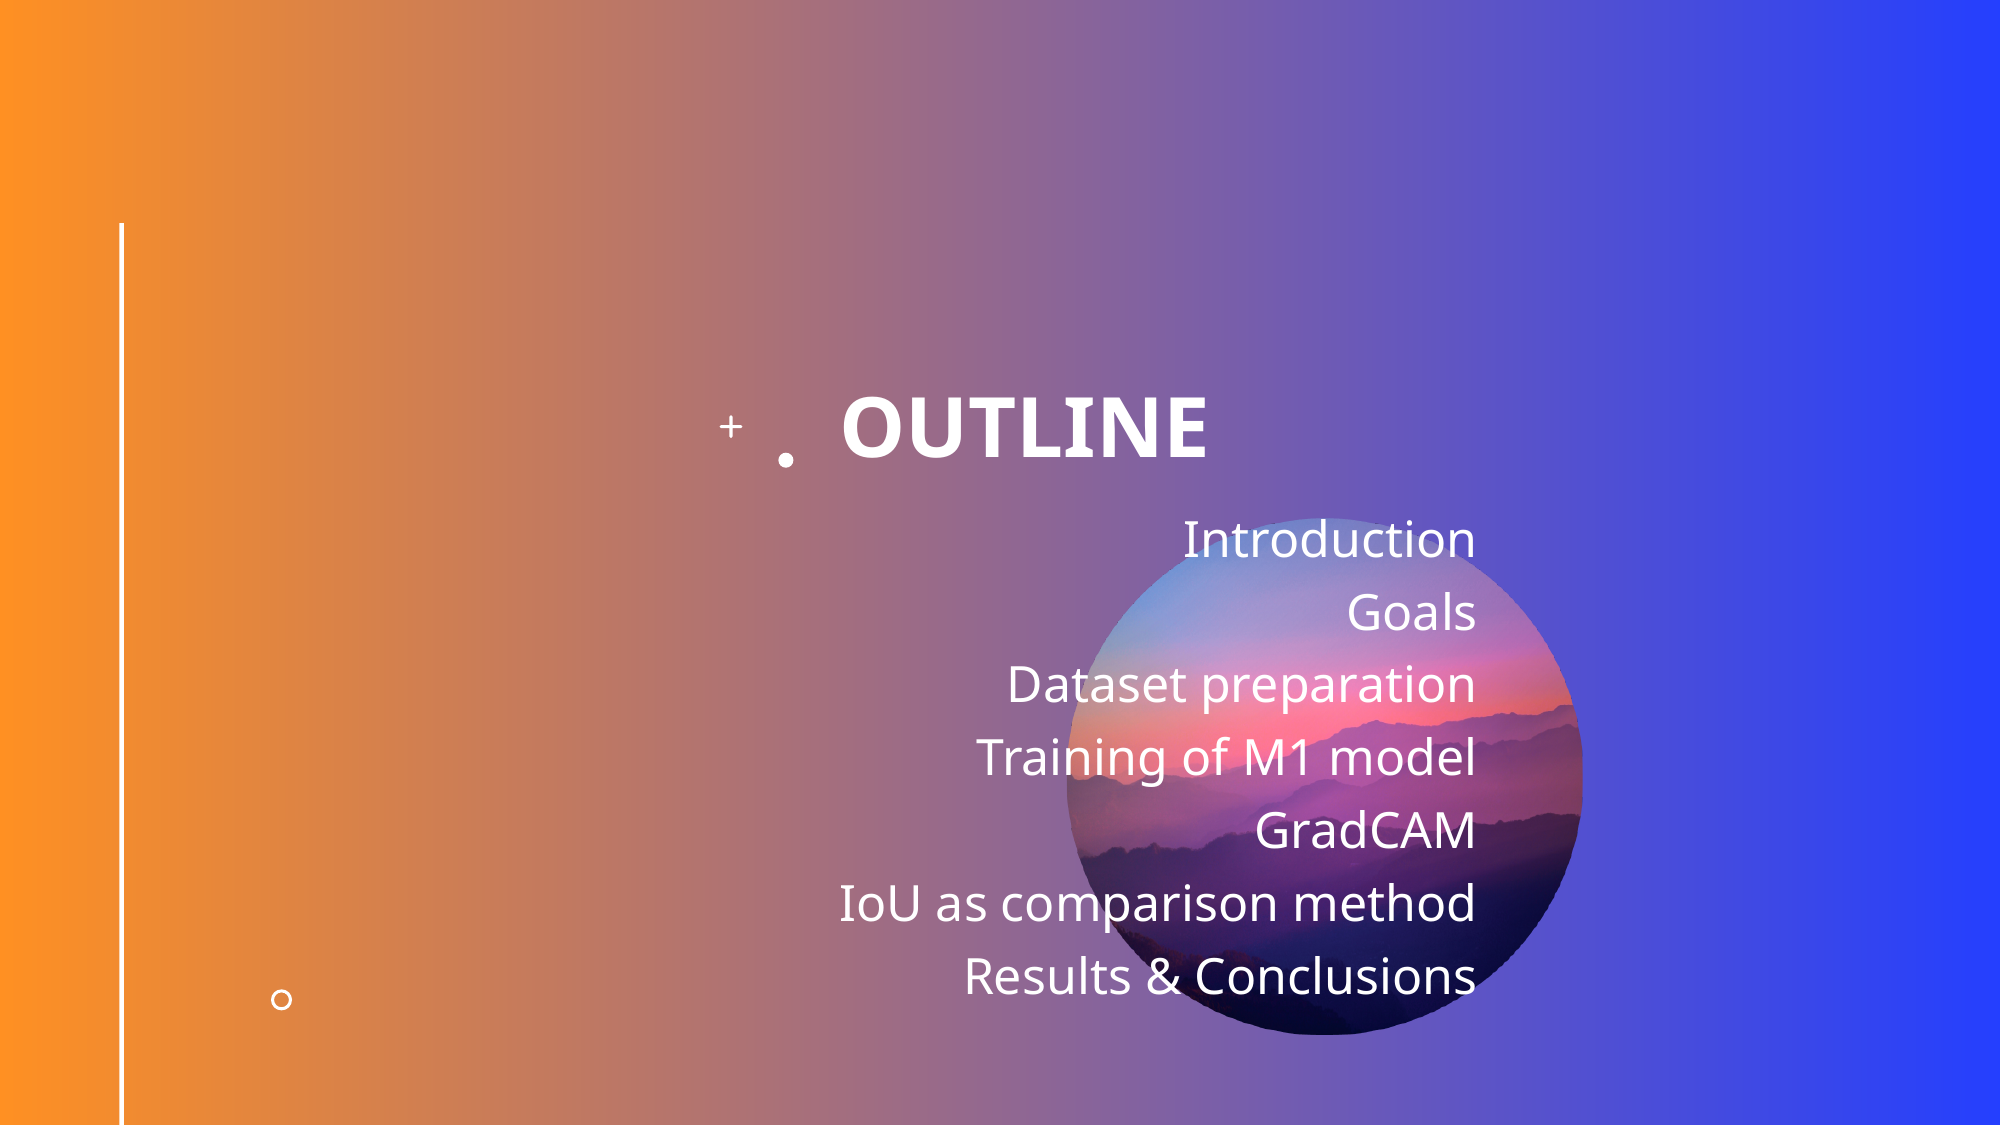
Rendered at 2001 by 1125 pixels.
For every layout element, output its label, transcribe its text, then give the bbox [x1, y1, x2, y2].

list Introduction Goals Dataset preparation Training of M1 model GradCAM IoU as comparison method Results & Conclusions [839, 518, 1811, 1035]
title outline [839, 100, 1811, 475]
picture [210, 415, 819, 1024]
